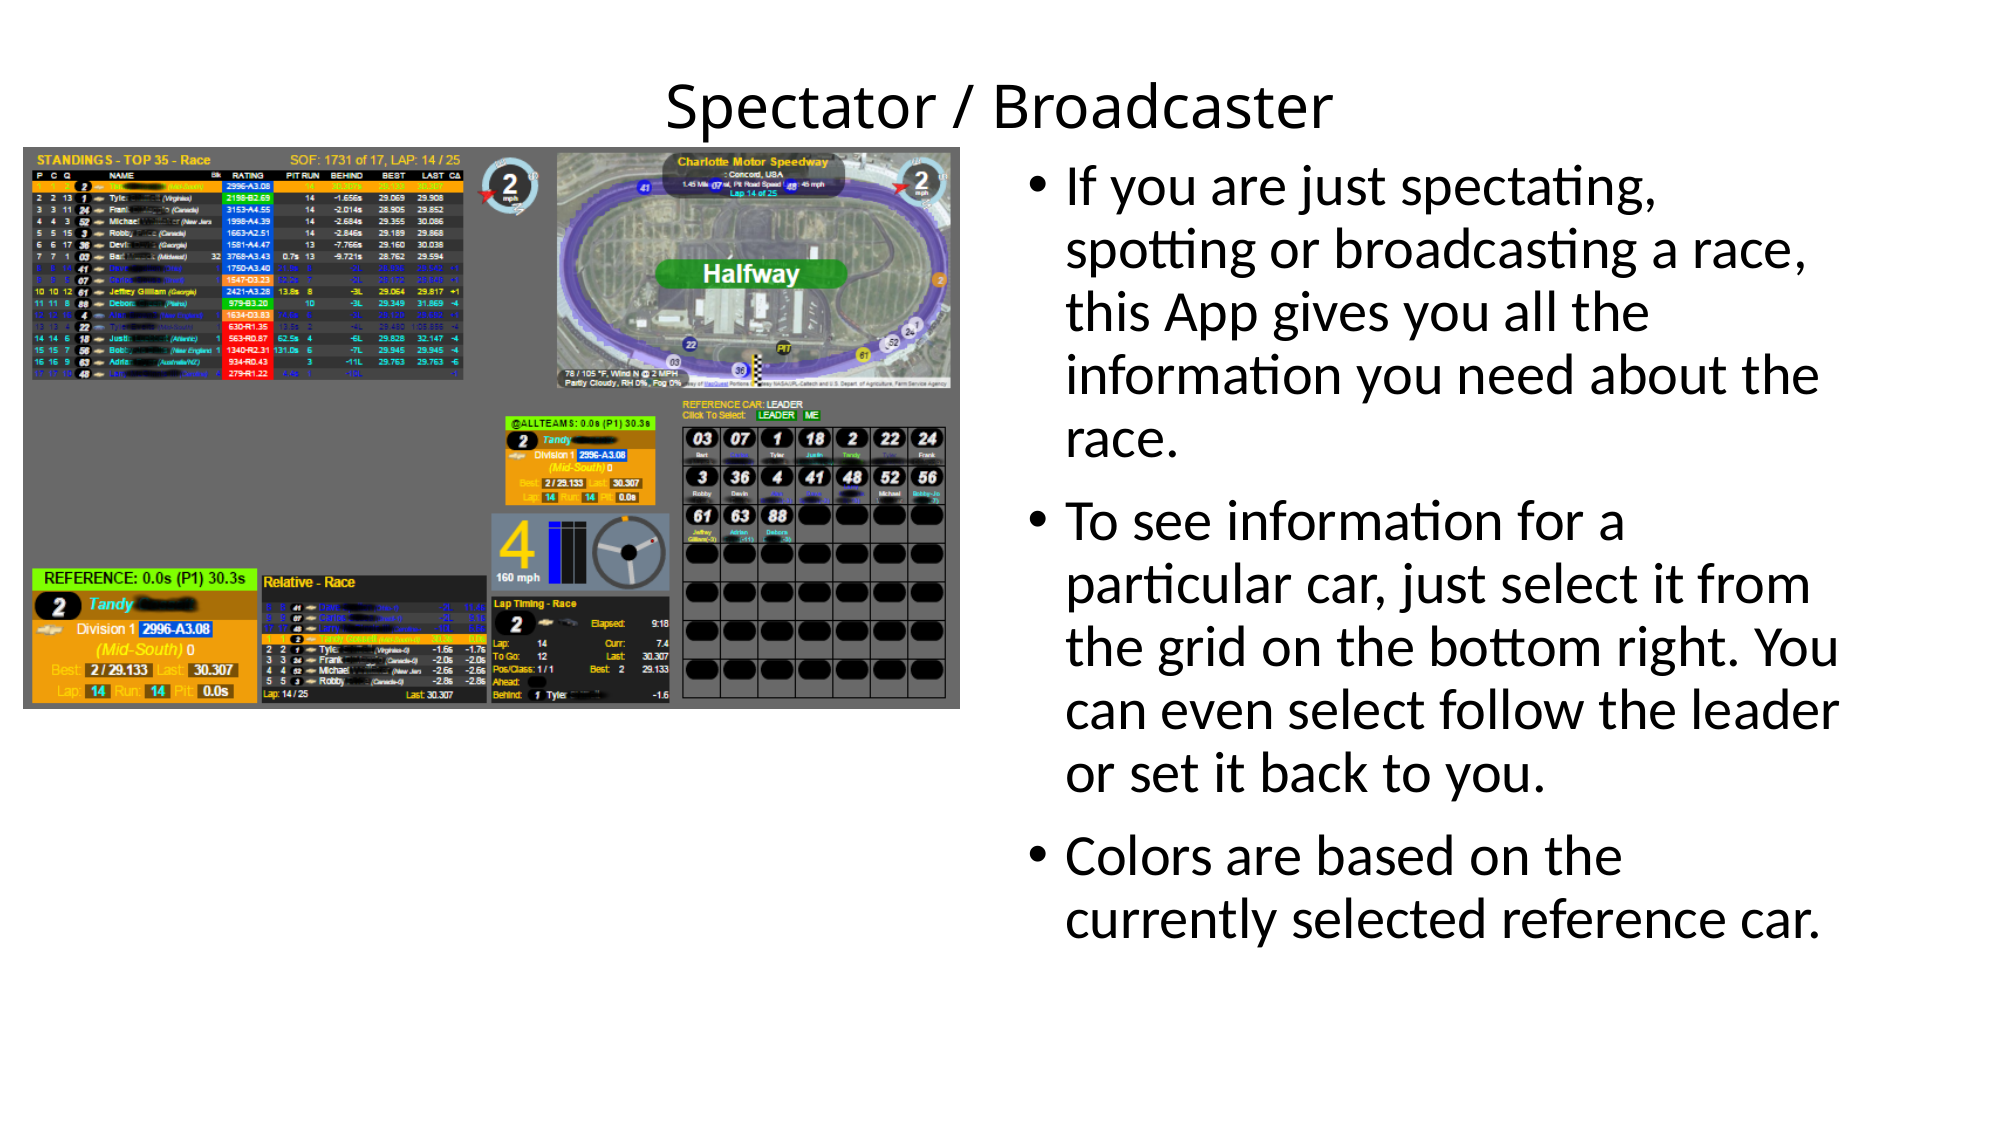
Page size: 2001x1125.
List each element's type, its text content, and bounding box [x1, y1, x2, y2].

title Spectator / Broadcaster [137, 59, 1863, 148]
list If you are just spectating, spotting or broadcasting a race, this App gives you all the information you need about the race. To see information for a particular car, just select it from the grid on the bottom right. You can even select follow the leader or set it back to you. Colors are based on the currently selected reference car. [1012, 147, 1863, 1014]
picture [23, 147, 960, 709]
